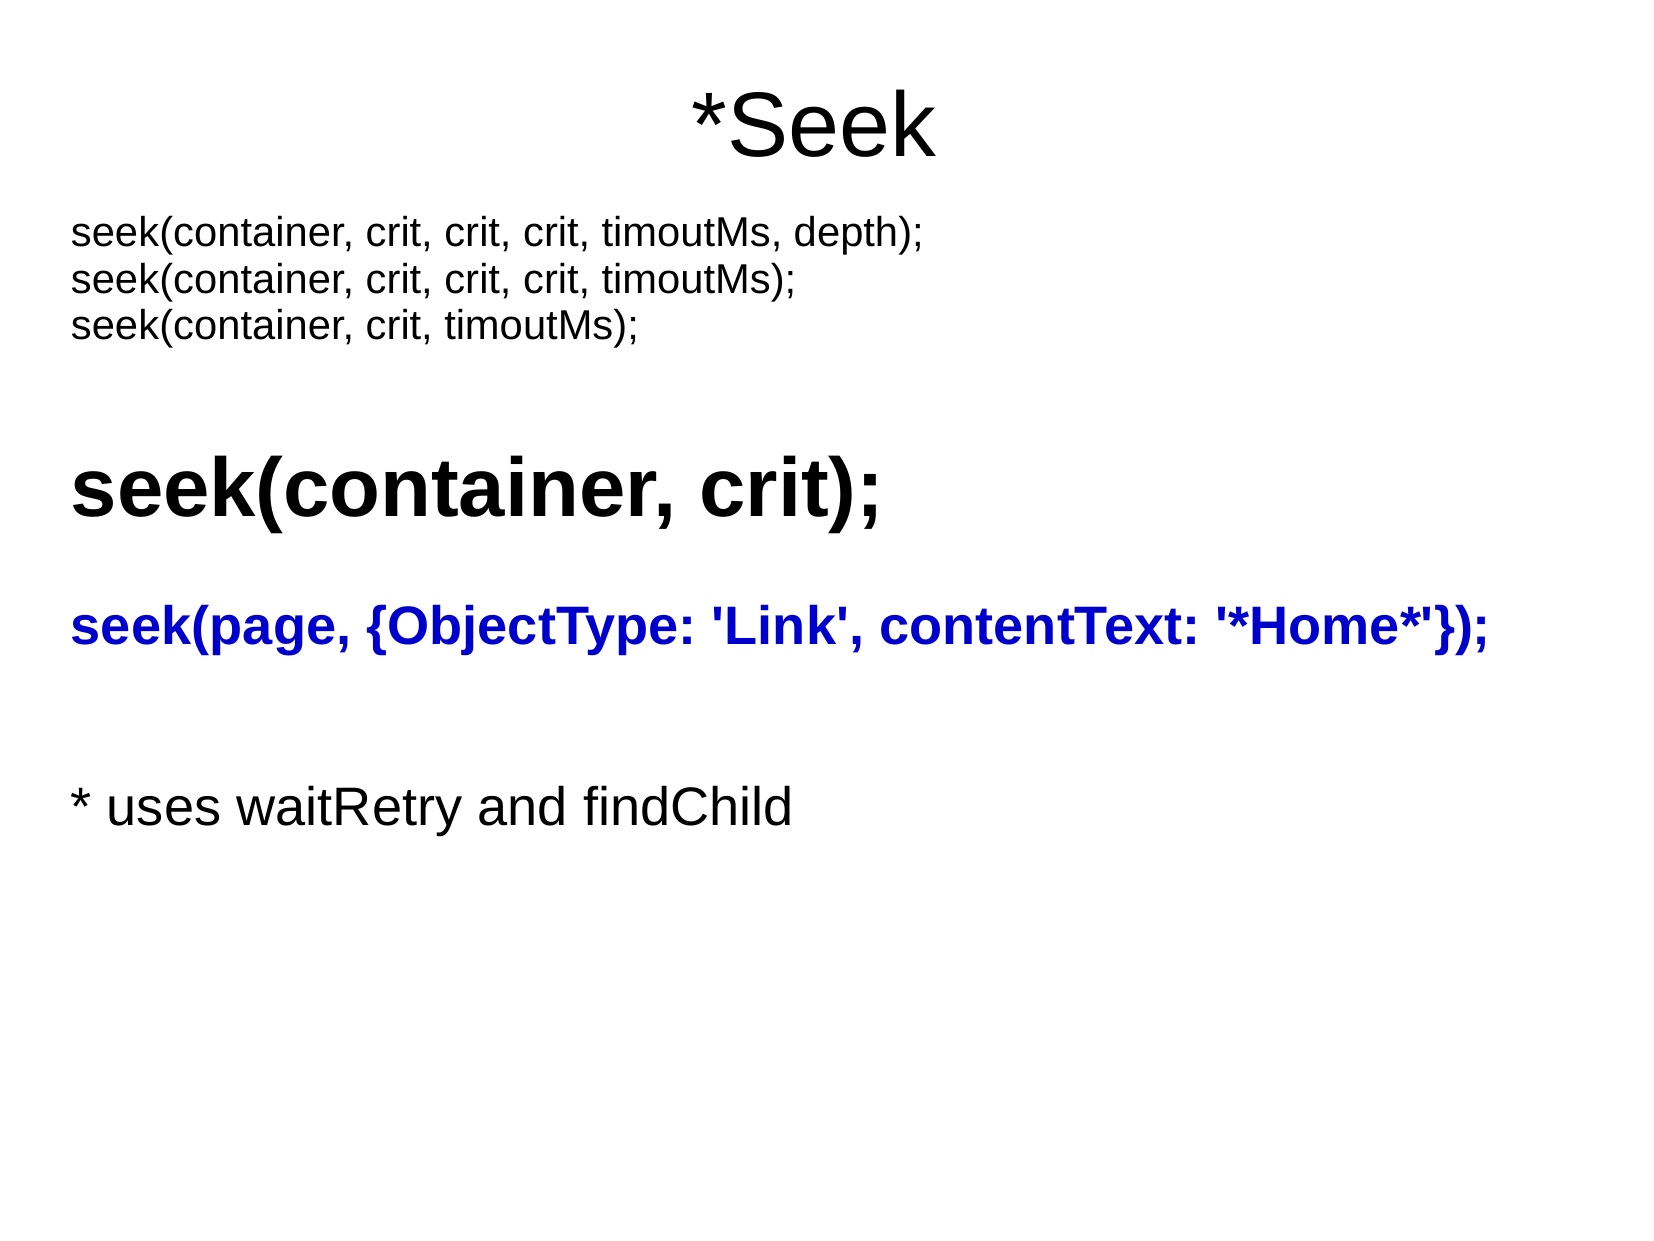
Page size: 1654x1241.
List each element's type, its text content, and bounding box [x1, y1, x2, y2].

subtitle seek(container, crit, crit, crit, timoutMs, depth); seek(container, crit, crit, crit, timoutMs); seek(container, crit, timoutMs); seek(container, crit); seek(page, {ObjectType: 'Link', contentText: '*Home*'}); * uses waitRetry and findChild [70, 209, 1560, 1028]
title *Seek [82, 49, 1571, 201]
